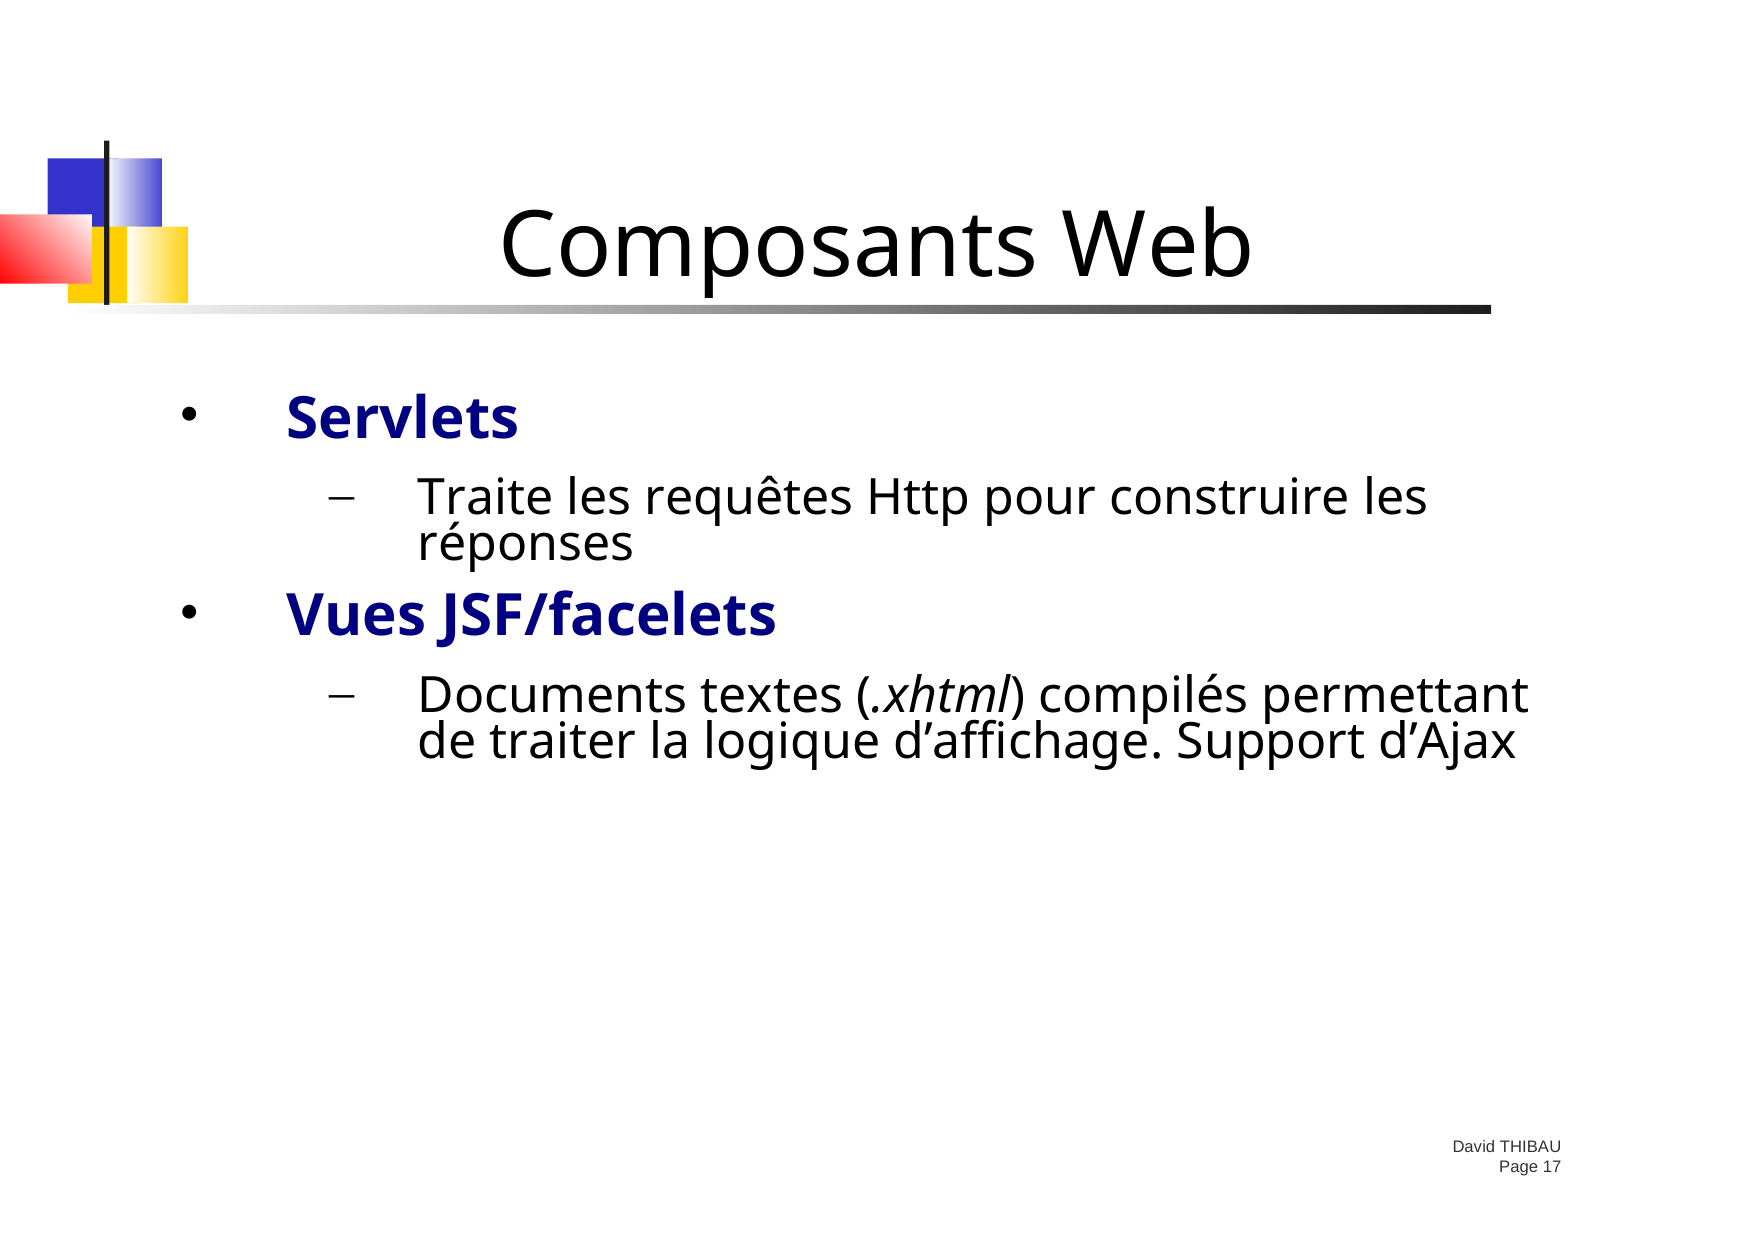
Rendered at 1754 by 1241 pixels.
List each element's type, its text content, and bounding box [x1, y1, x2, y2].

title Composants Web [179, 147, 1576, 344]
list Servlets Traite les requêtes Http pour construire les réponses Vues JSF/facelets Documents textes (.xhtml) compilés permettant de traiter la logique d’affichage. Support d’Ajax [179, 395, 1576, 1119]
